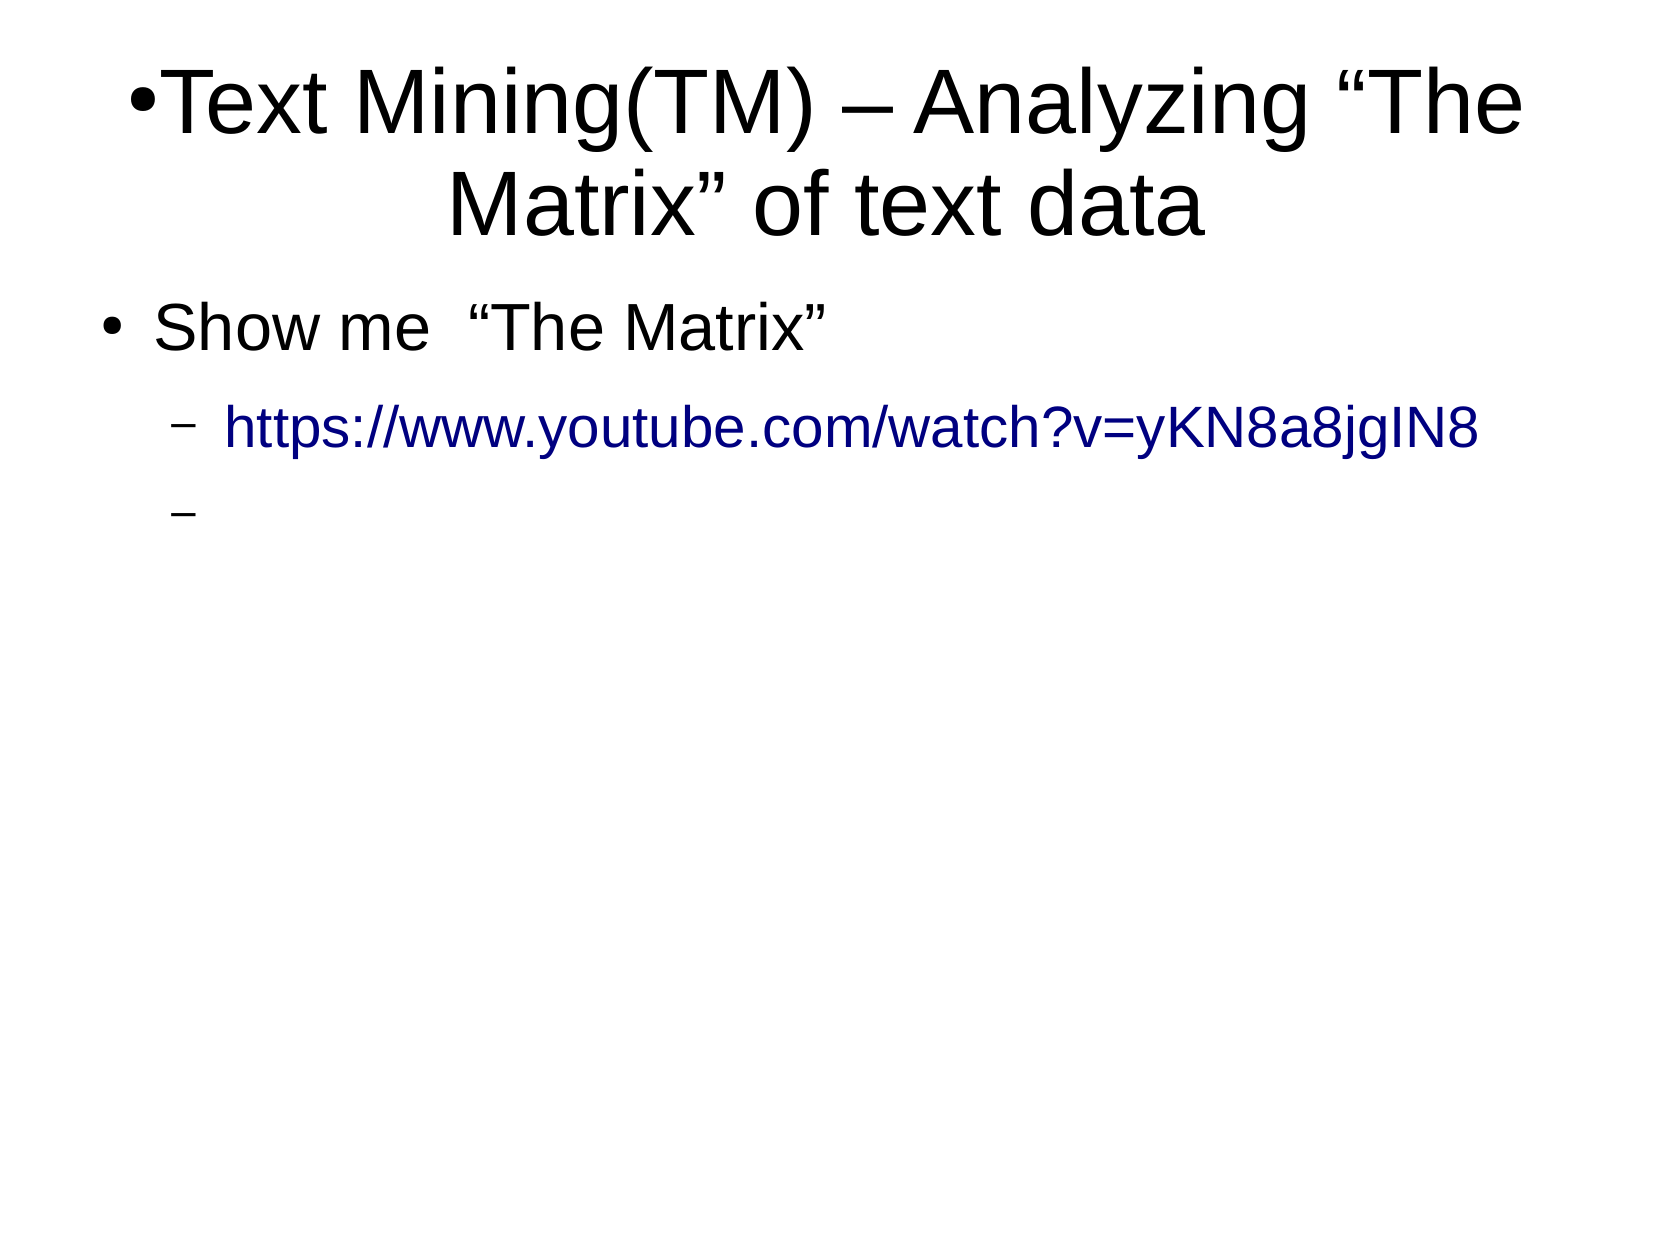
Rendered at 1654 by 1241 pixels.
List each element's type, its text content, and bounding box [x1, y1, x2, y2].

list Show me “The Matrix” https://www.youtube.com/watch?v=yKN8a8jgIN8 [82, 290, 1538, 1010]
title Text Mining(TM) – Analyzing “The Matrix” of text data [82, 49, 1571, 257]
